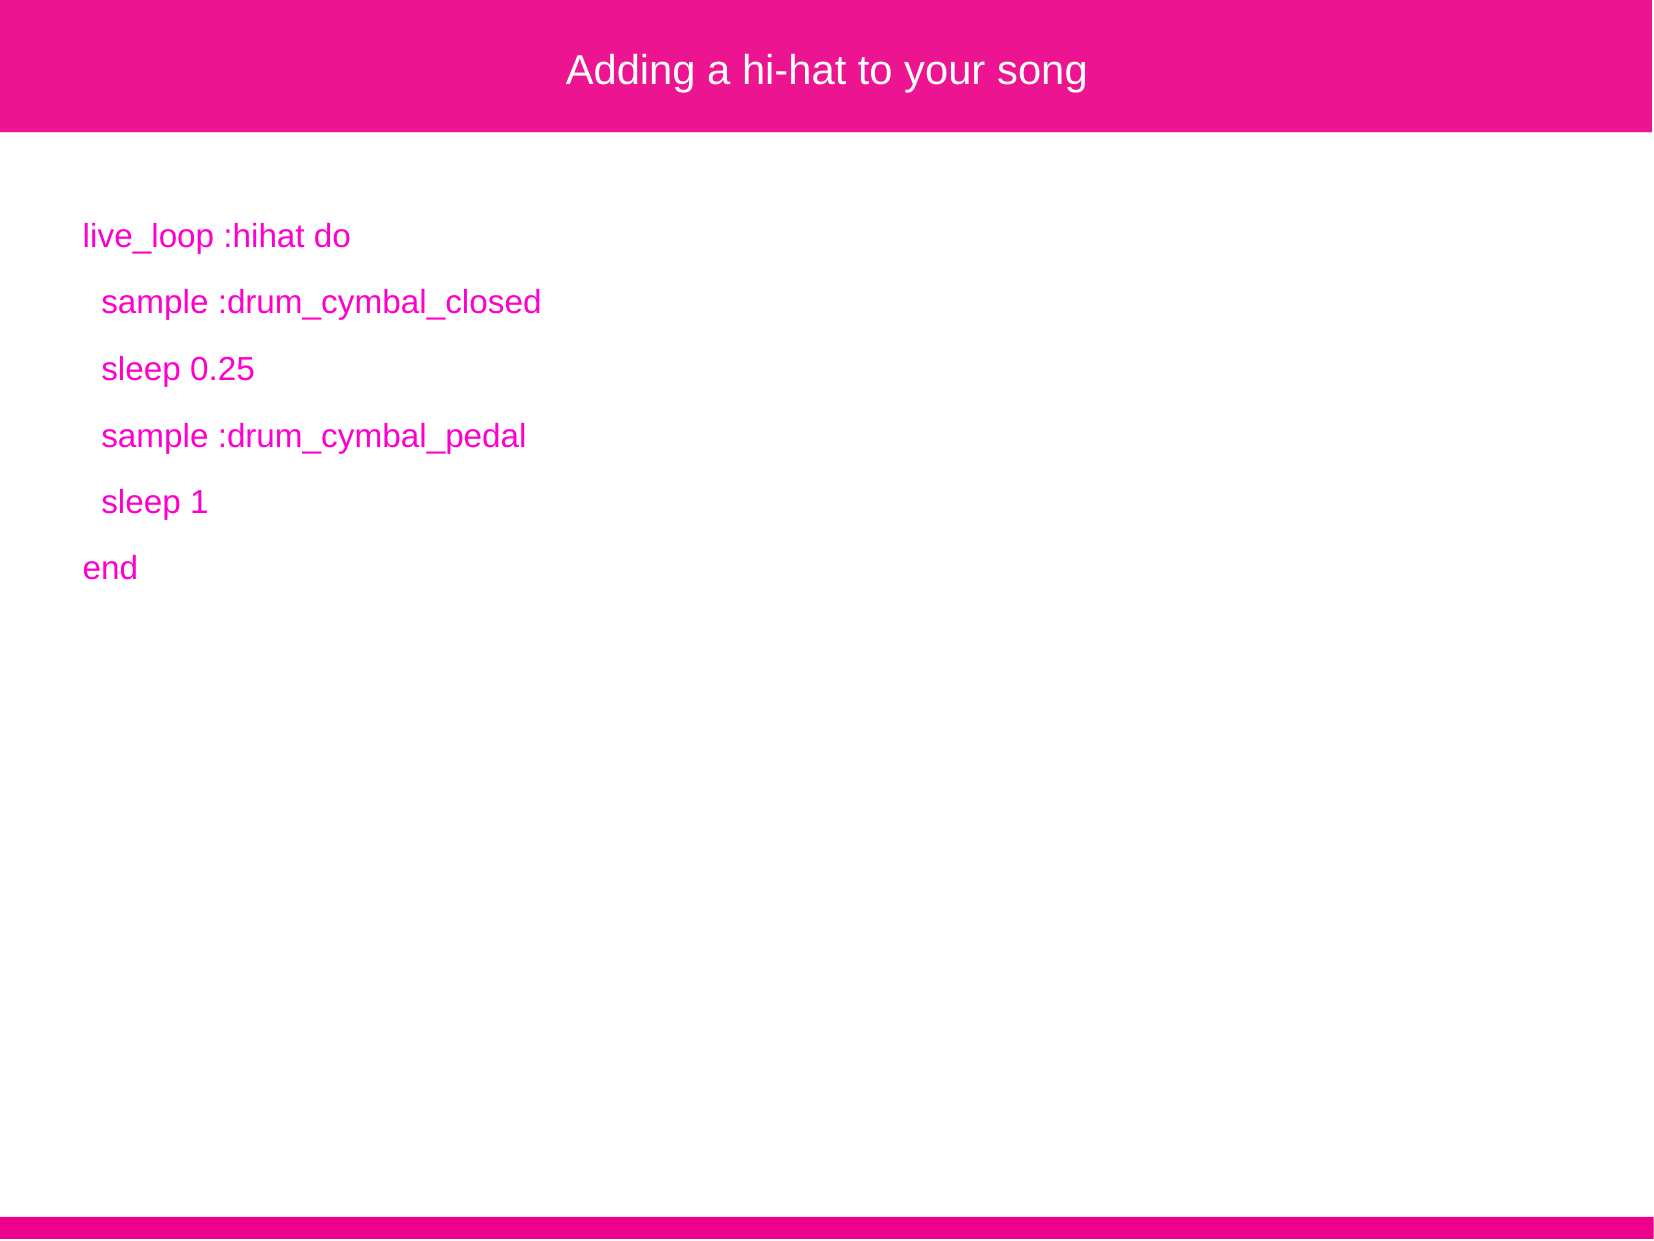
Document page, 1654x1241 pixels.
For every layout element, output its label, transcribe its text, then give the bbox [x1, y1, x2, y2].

picture [0, 0, 1654, 1241]
title Adding a hi-hat to your song [82, 46, 1571, 94]
list live_loop :hihat do sample :drum_cymbal_closed sleep 0.25 sample :drum_cymbal_pedal sleep 1 end [82, 150, 1571, 1201]
